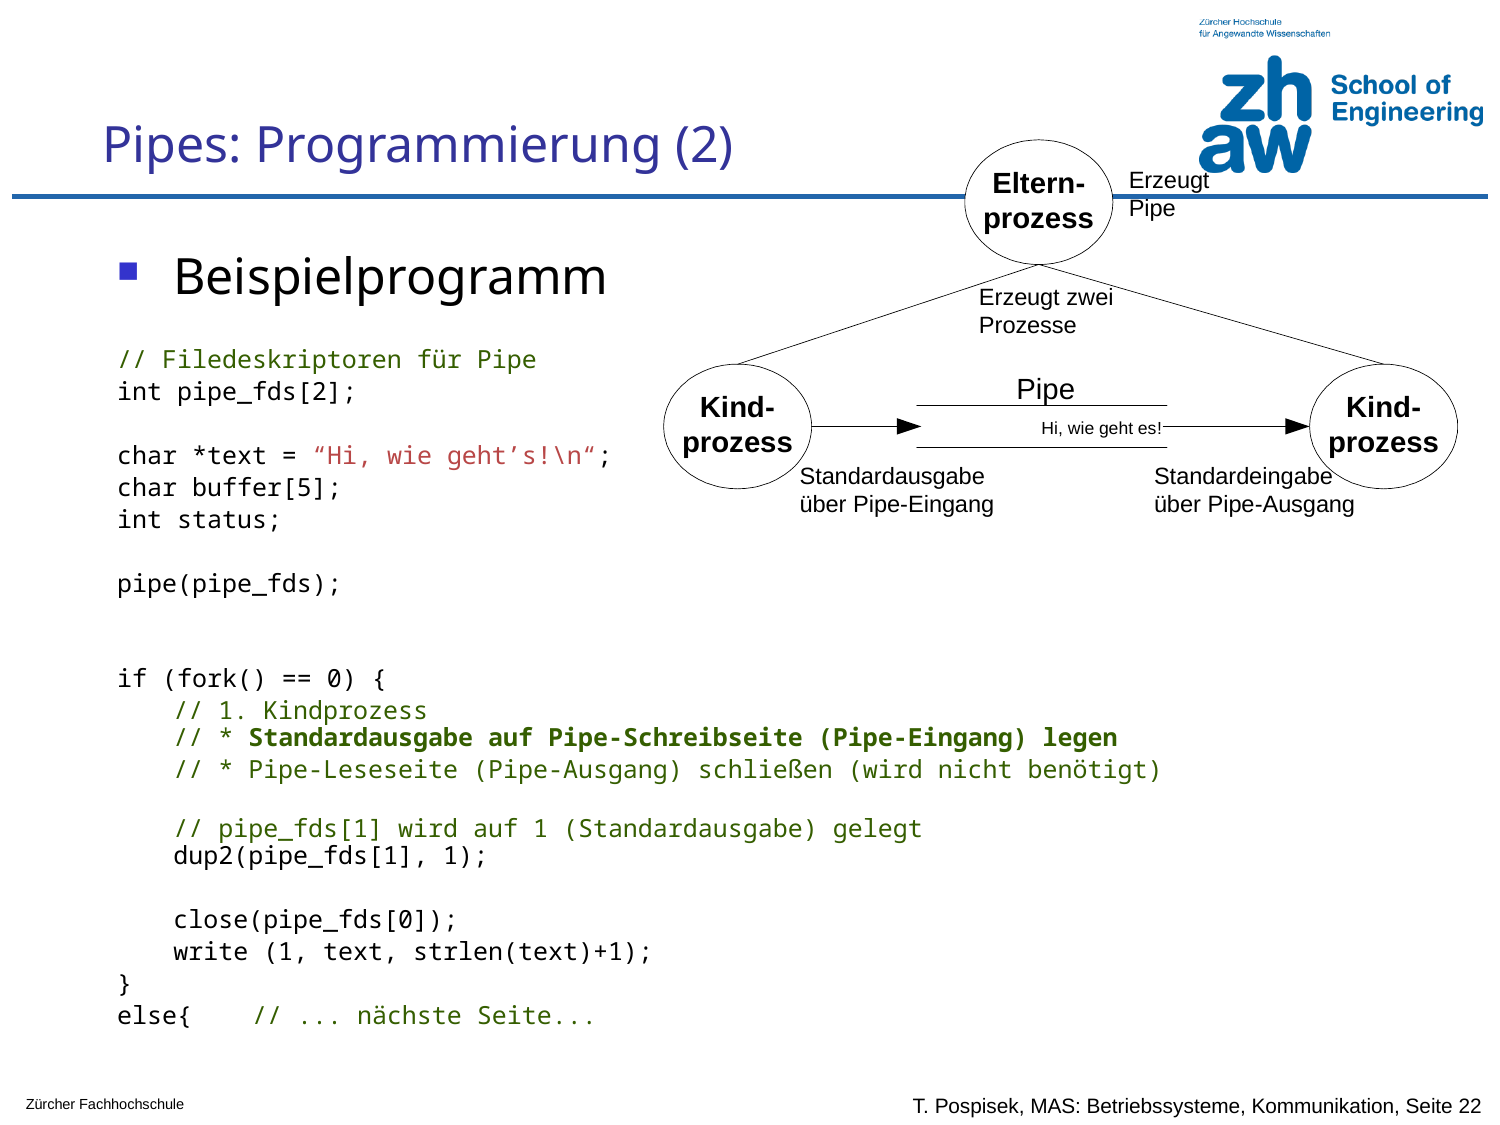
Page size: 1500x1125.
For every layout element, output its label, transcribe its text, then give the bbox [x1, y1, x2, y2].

list Beispielprogramm // Filedeskriptoren für Pipe int pipe_fds[2]; char *text = “Hi, wie geht’s!\n“; char buffer[5]; int status; pipe(pipe_fds); if (fork() == 0) { // 1. Kindprozess // * Standardausgabe auf Pipe-Schreibseite (Pipe-Eingang) legen // * Pipe-Leseseite (Pipe-Ausgang) schließen (wird nicht benötigt) // pipe_fds[1] wird auf 1 (Standardausgabe) gelegt dup2(pipe_fds[1], 1); close(pipe_fds[0]); write (1, text, strlen(text)+1); } else{ // ... nächste Seite... [102, 243, 1327, 815]
title Pipes: Programmierung (2) [87, 42, 1388, 181]
picture [659, 19, 1483, 549]
